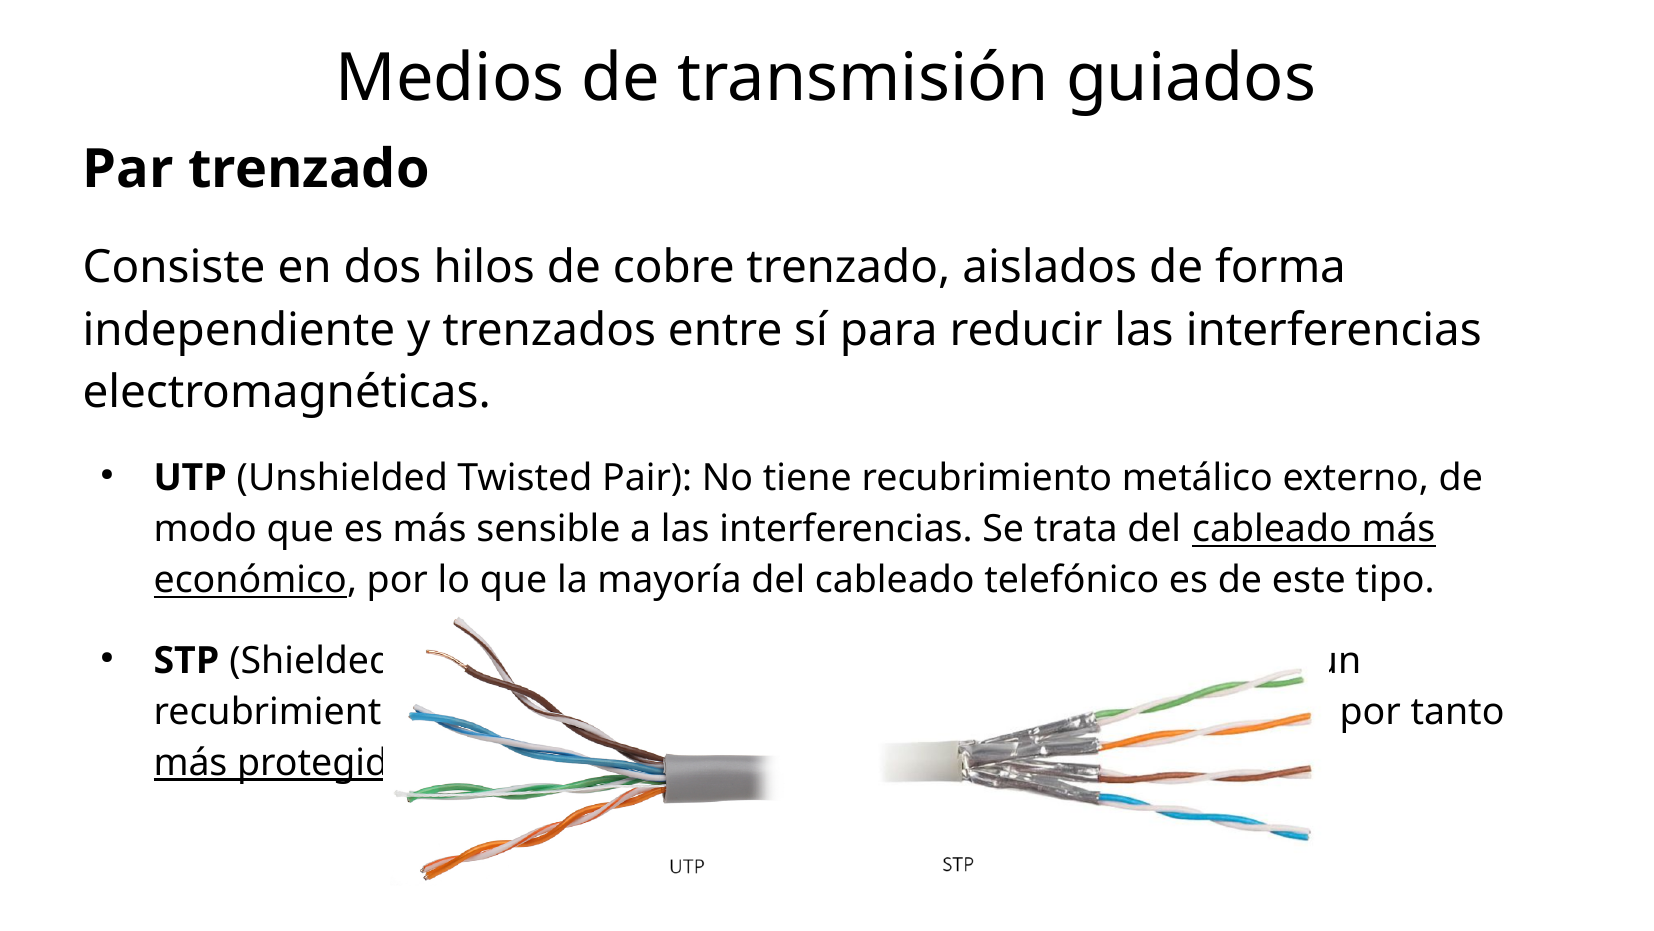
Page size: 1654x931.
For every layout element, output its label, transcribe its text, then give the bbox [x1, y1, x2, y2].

picture [383, 611, 1329, 886]
list Par trenzado Consiste en dos hilos de cobre trenzado, aislados de forma independiente y trenzados entre sí para reducir las interferencias electromagnéticas. UTP (Unshielded Twisted Pair): No tiene recubrimiento metálico externo, de modo que es más sensible a las interferencias. Se trata del cableado más económico, por lo que la mayoría del cableado telefónico es de este tipo. STP (Shielded Twisted Pair): Es semejante al UTP, pero se le añade un recubrimiento metálico para evitar las interferencias externas. Está por tanto más protegido, pero es menos flexible que el UTP. [82, 129, 1565, 810]
title Medios de transmisión guiados [82, 19, 1571, 130]
